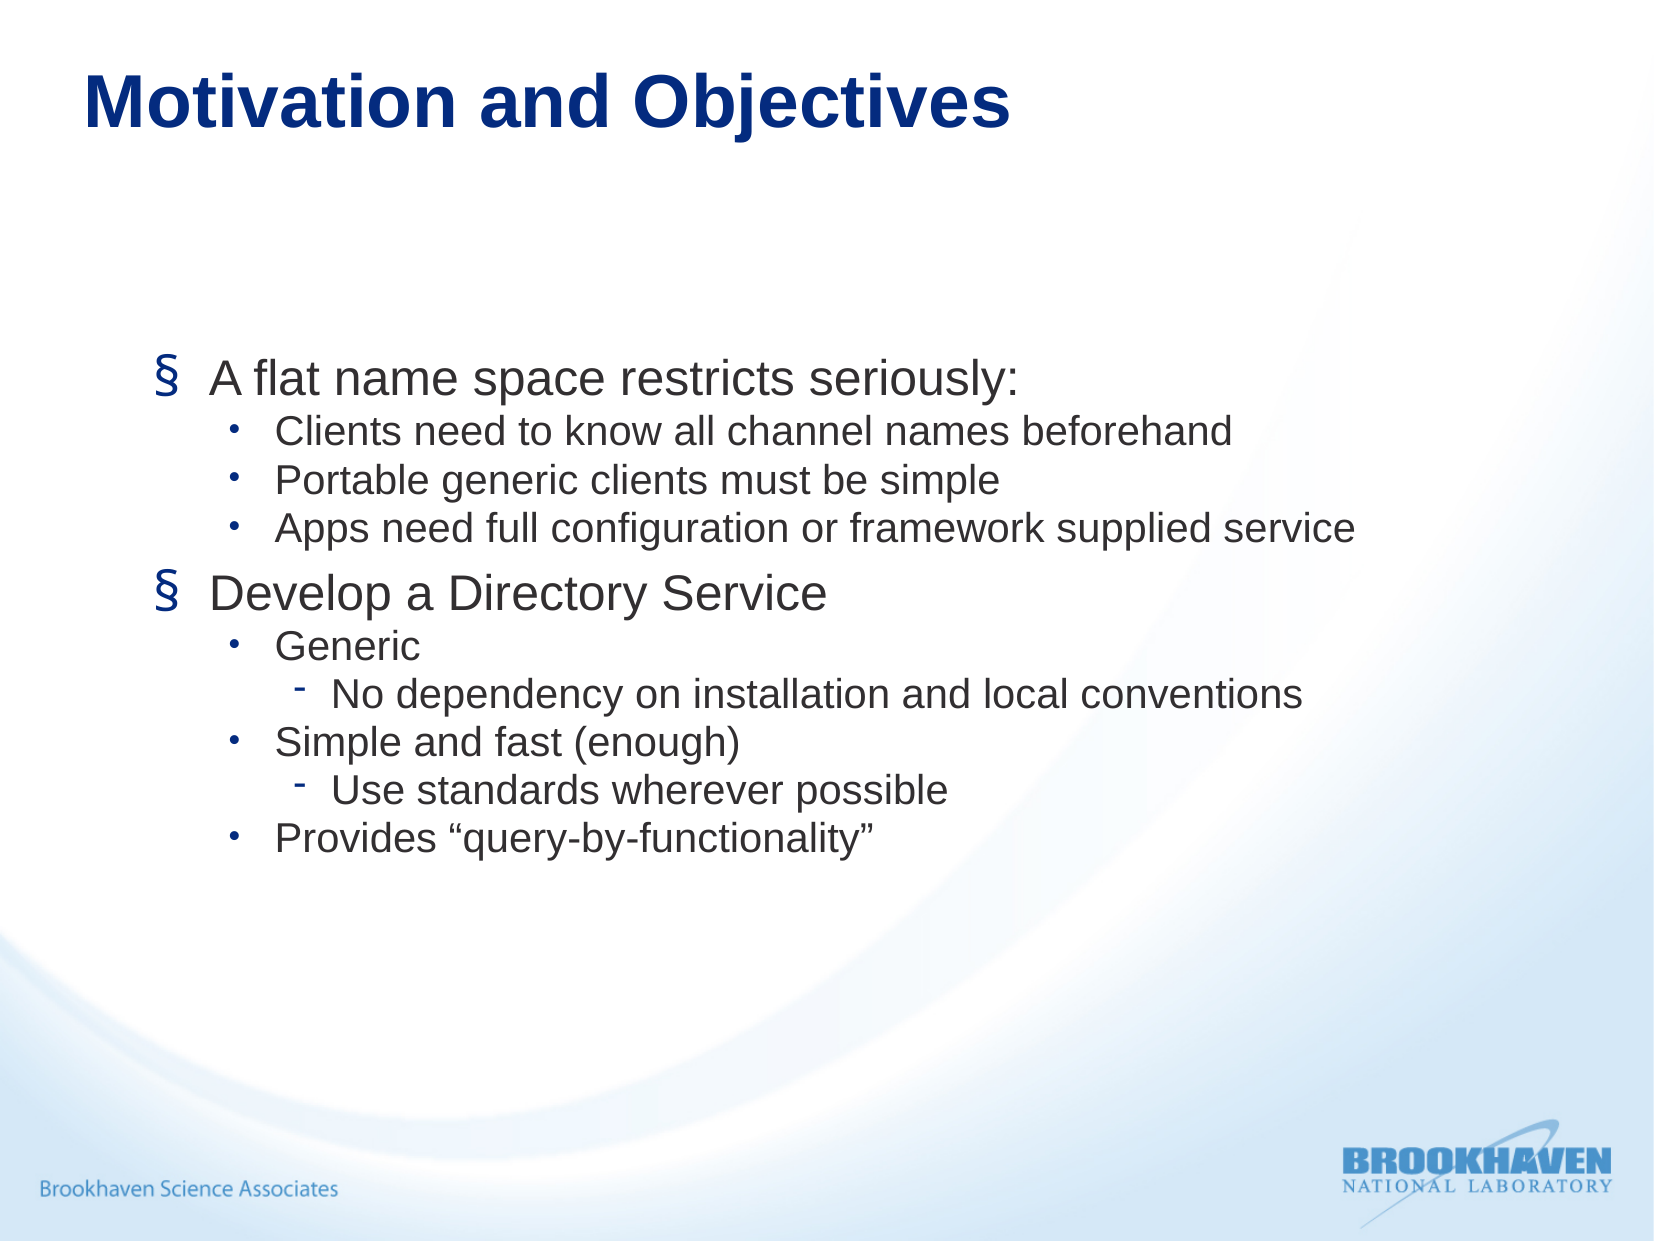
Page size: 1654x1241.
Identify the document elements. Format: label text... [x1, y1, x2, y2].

title Motivation and Objectives [68, 55, 1585, 253]
list A flat name space restricts seriously: Clients need to know all channel names beforehand Portable generic clients must be simple Apps need full configuration or framework supplied service Develop a Directory Service Generic No dependency on installation and local conventions Simple and fast (enough) Use standards wherever possible Provides “query-by-functionality” [137, 330, 1516, 1034]
picture [0, 0, 1654, 1241]
